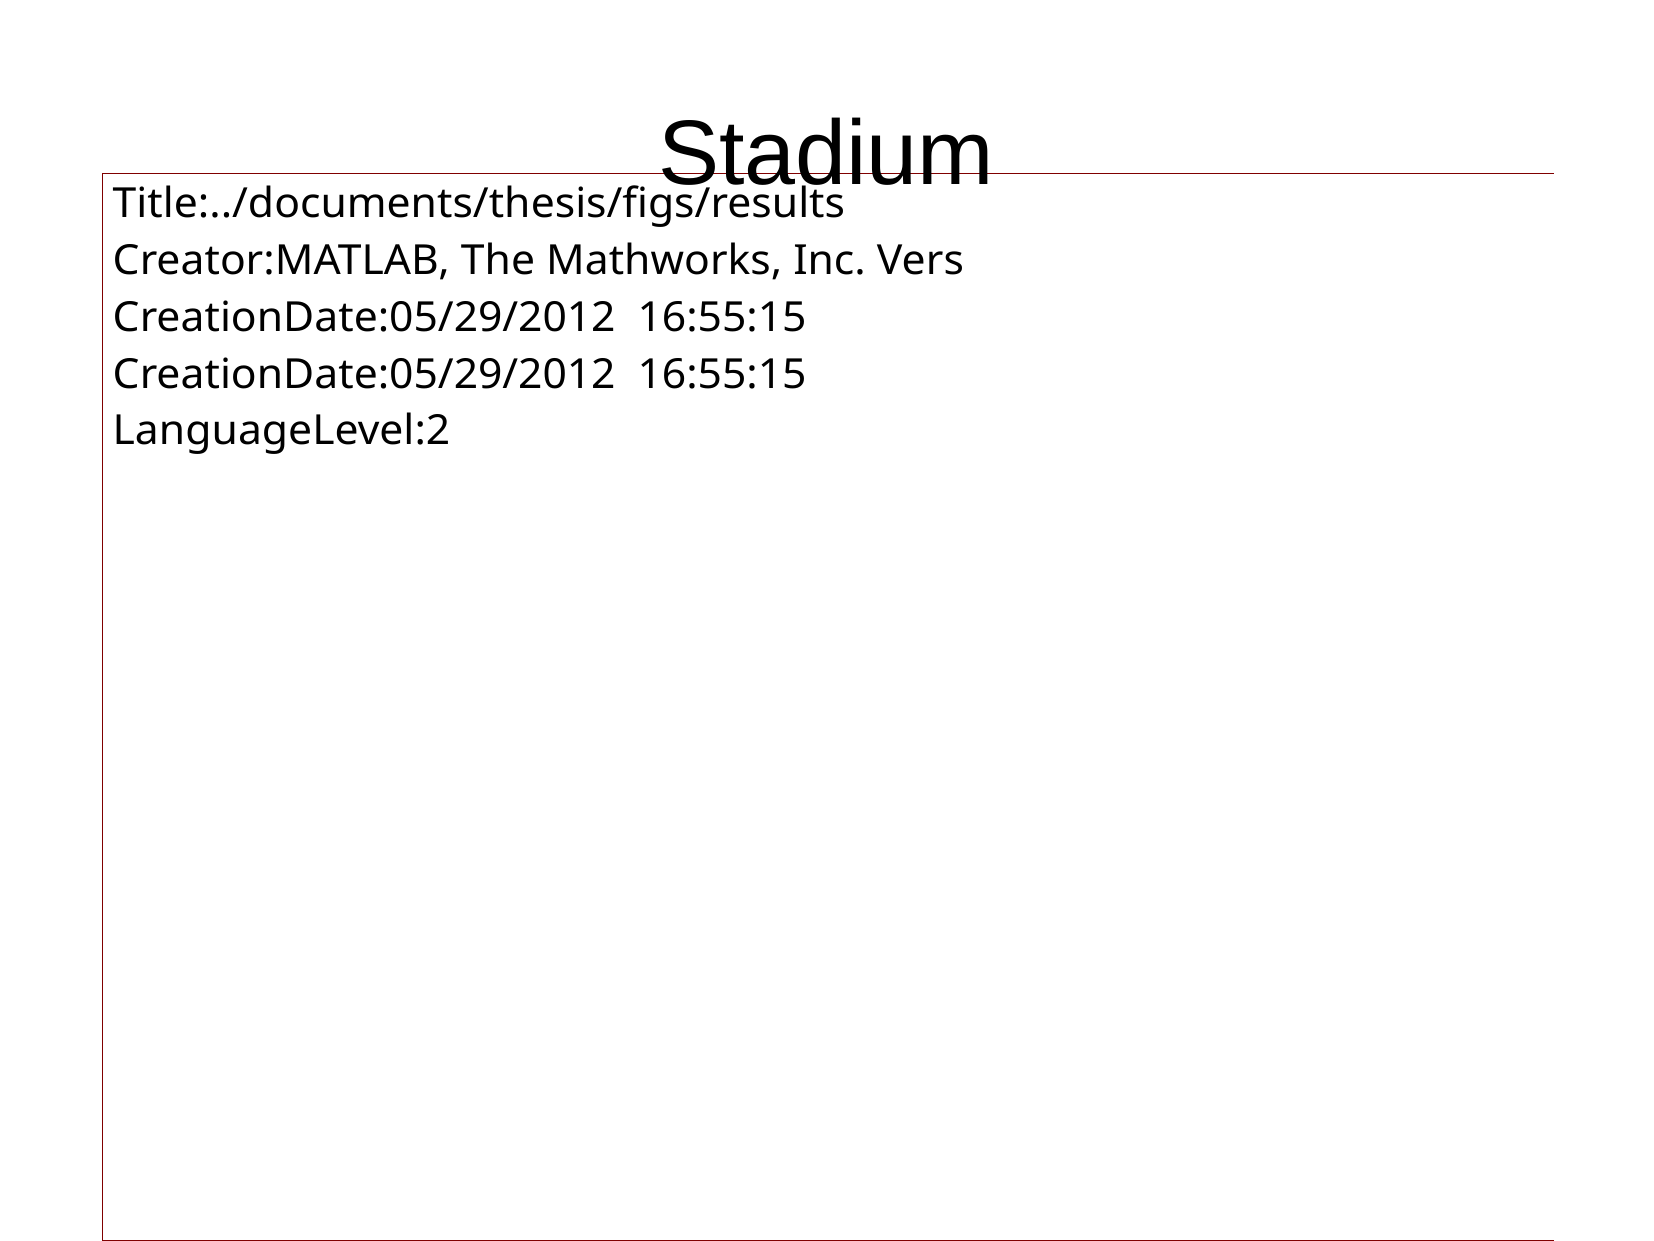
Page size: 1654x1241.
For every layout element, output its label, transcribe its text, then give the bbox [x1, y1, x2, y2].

title Stadium [82, 49, 1571, 257]
picture [98, 257, 1554, 1241]
